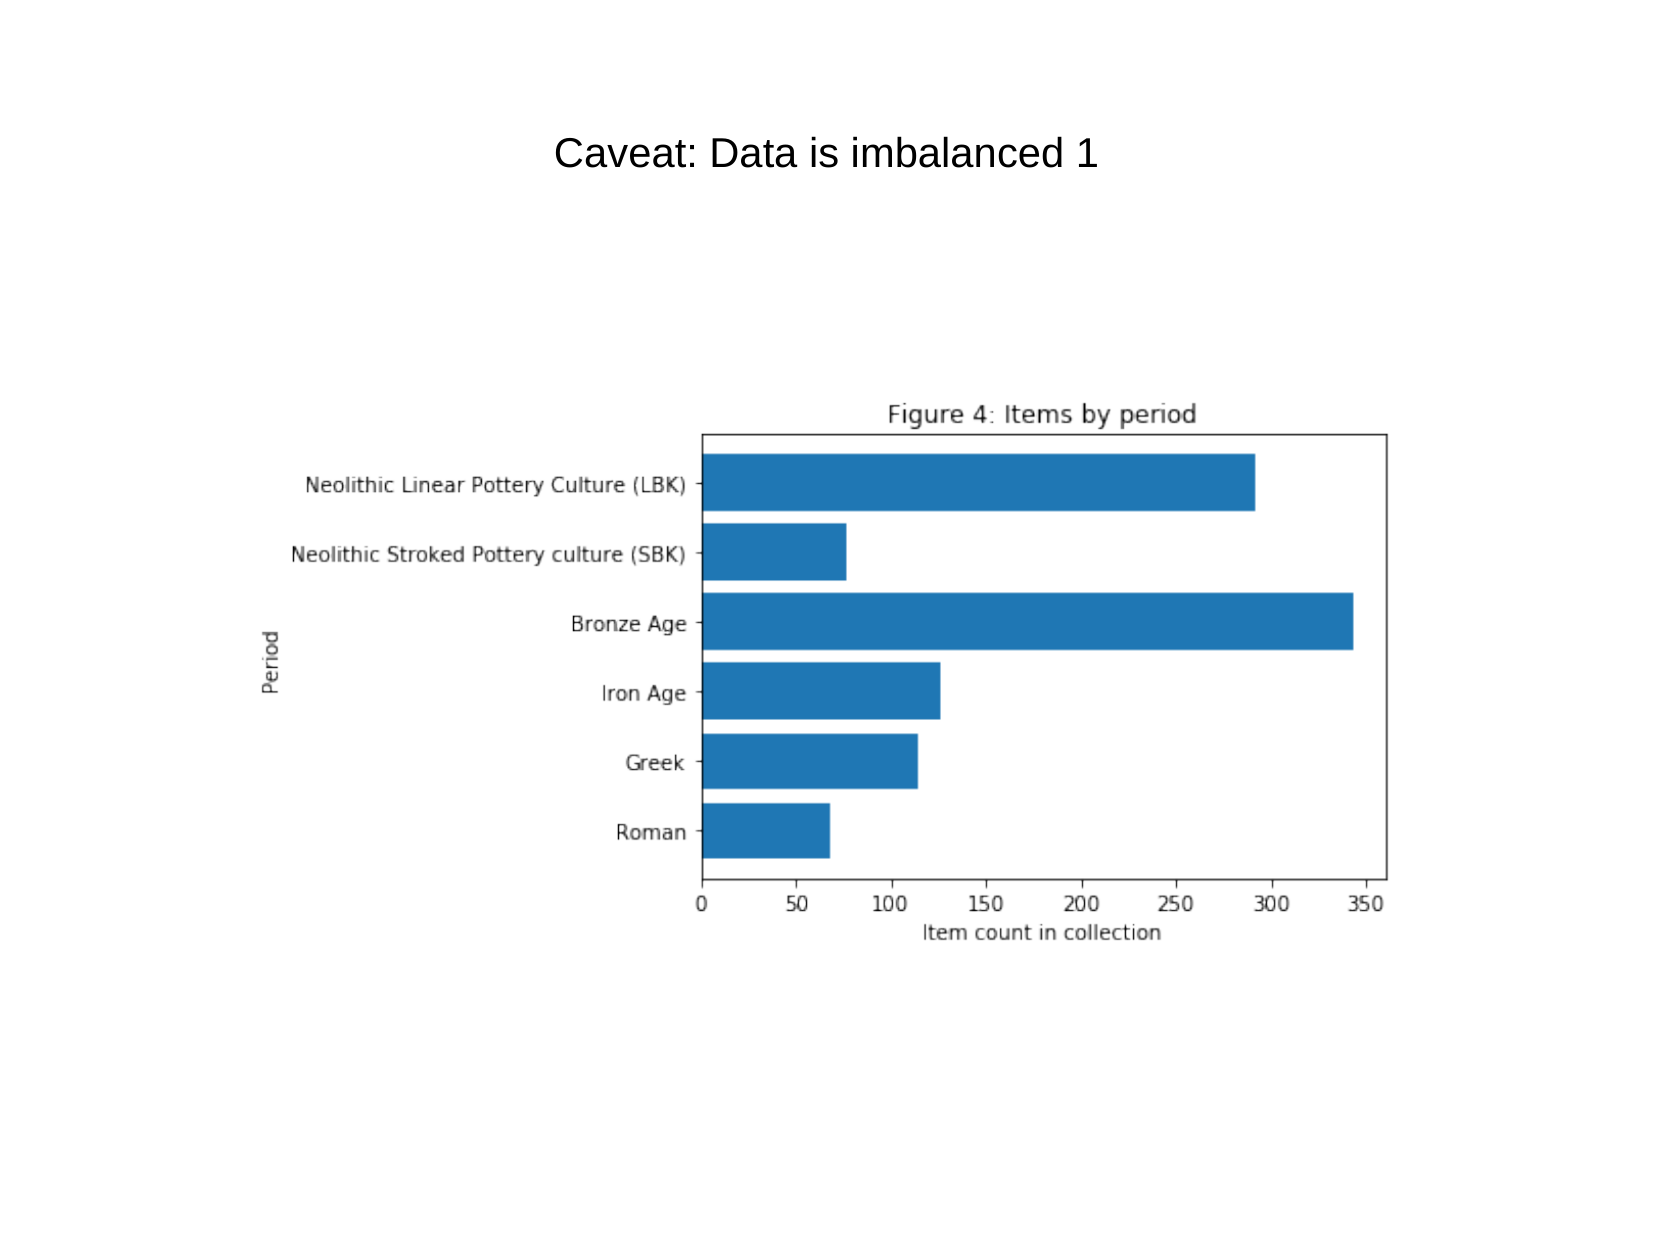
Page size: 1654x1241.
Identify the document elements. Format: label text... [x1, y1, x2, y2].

title Caveat: Data is imbalanced 1 [82, 49, 1571, 257]
picture [248, 389, 1407, 957]
